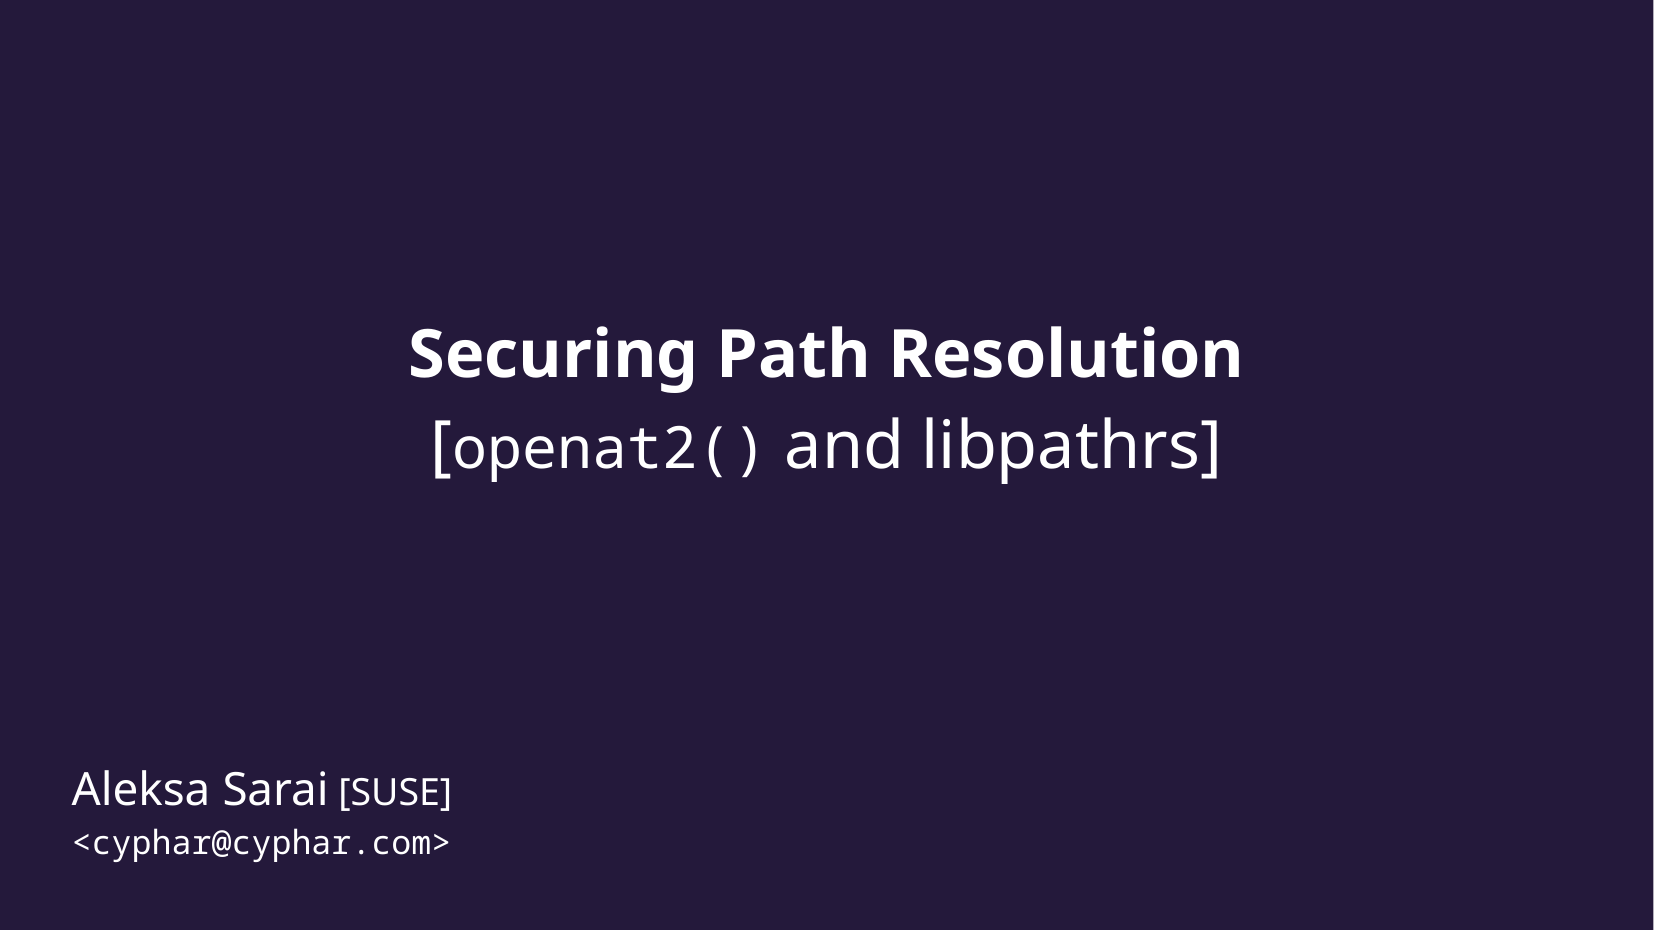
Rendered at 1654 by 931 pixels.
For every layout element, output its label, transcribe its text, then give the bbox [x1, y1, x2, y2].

subtitle Securing Path Resolution [openat2() and libpathrs] [82, 37, 1571, 757]
text_box Aleksa Sarai [SUSE] <cyphar@cyphar.com> [56, 749, 496, 869]
